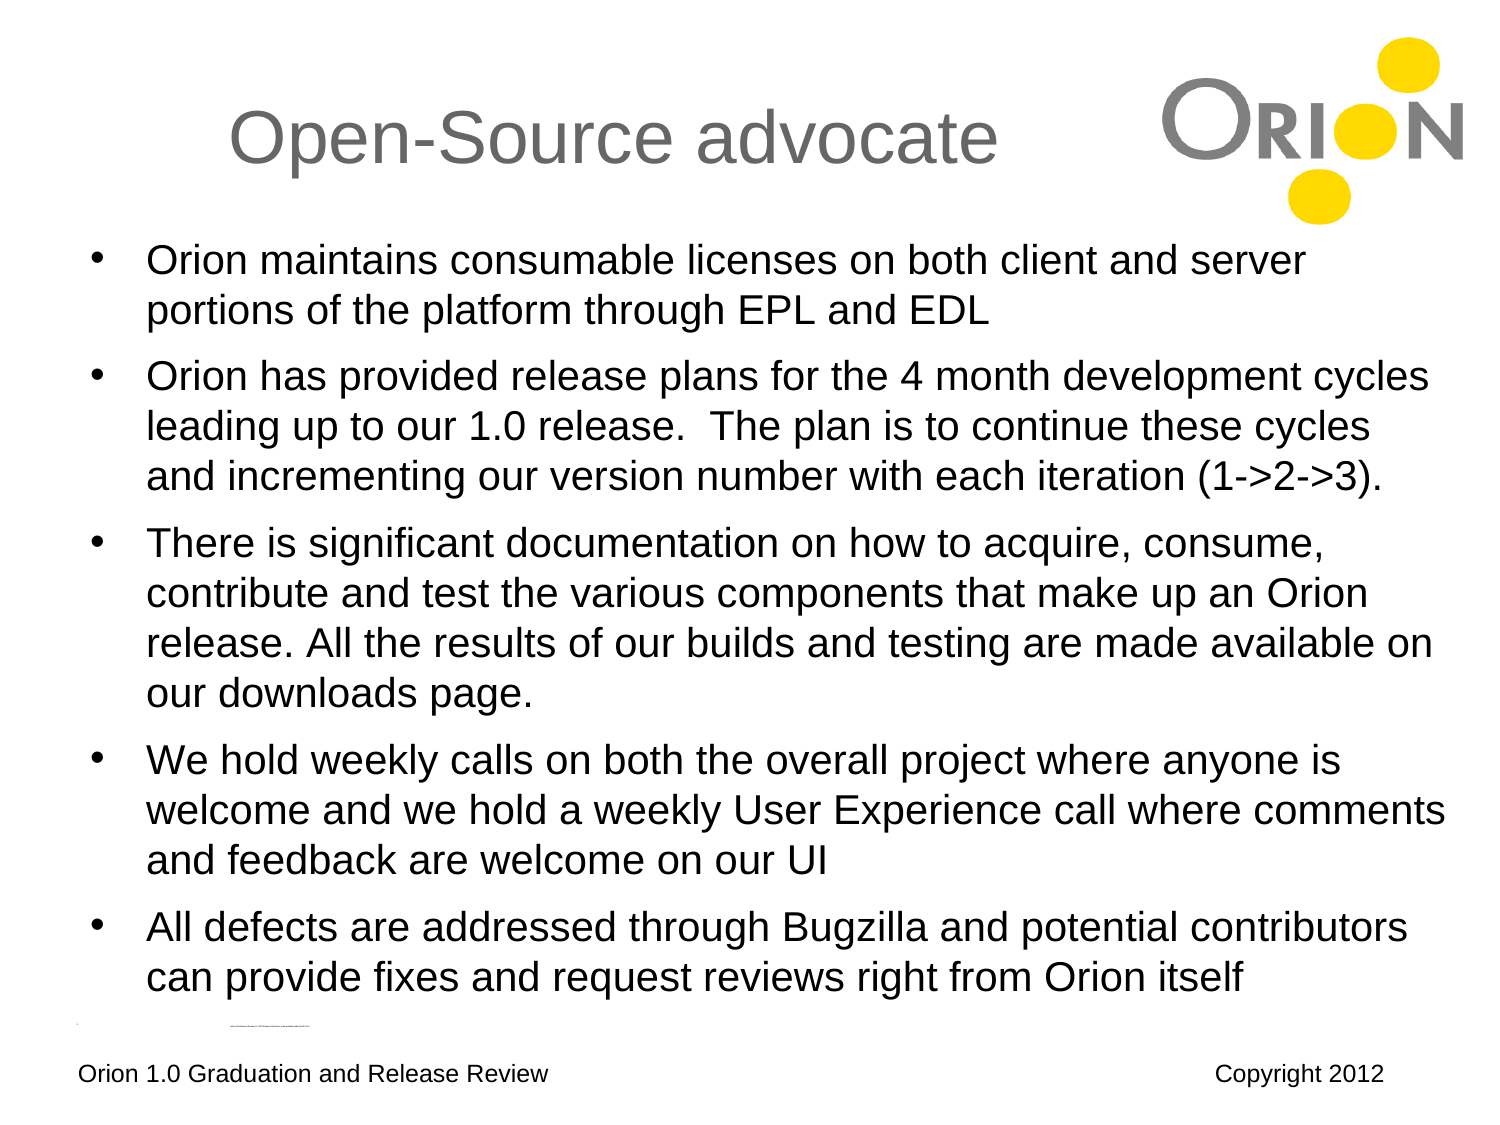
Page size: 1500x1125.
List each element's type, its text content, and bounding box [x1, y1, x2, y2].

list Orion maintains consumable licenses on both client and server portions of the platform through EPL and EDL Orion has provided release plans for the 4 month development cycles leading up to our 1.0 release. The plan is to continue these cycles and incrementing our version number with each iteration (1->2->3). There is significant documentation on how to acquire, consume, contribute and test the various components that make up an Orion release. All the results of our builds and testing are made available on our downloads page. We hold weekly calls on both the overall project where anyone is welcome and we hold a weekly User Experience call where comments and feedback are welcome on our UI All defects are addressed through Bugzilla and potential contributors can provide fixes and request reviews right from Orion itself [75, 224, 1463, 1007]
picture [1162, 37, 1463, 224]
title Open-Source advocate [74, 45, 1176, 233]
